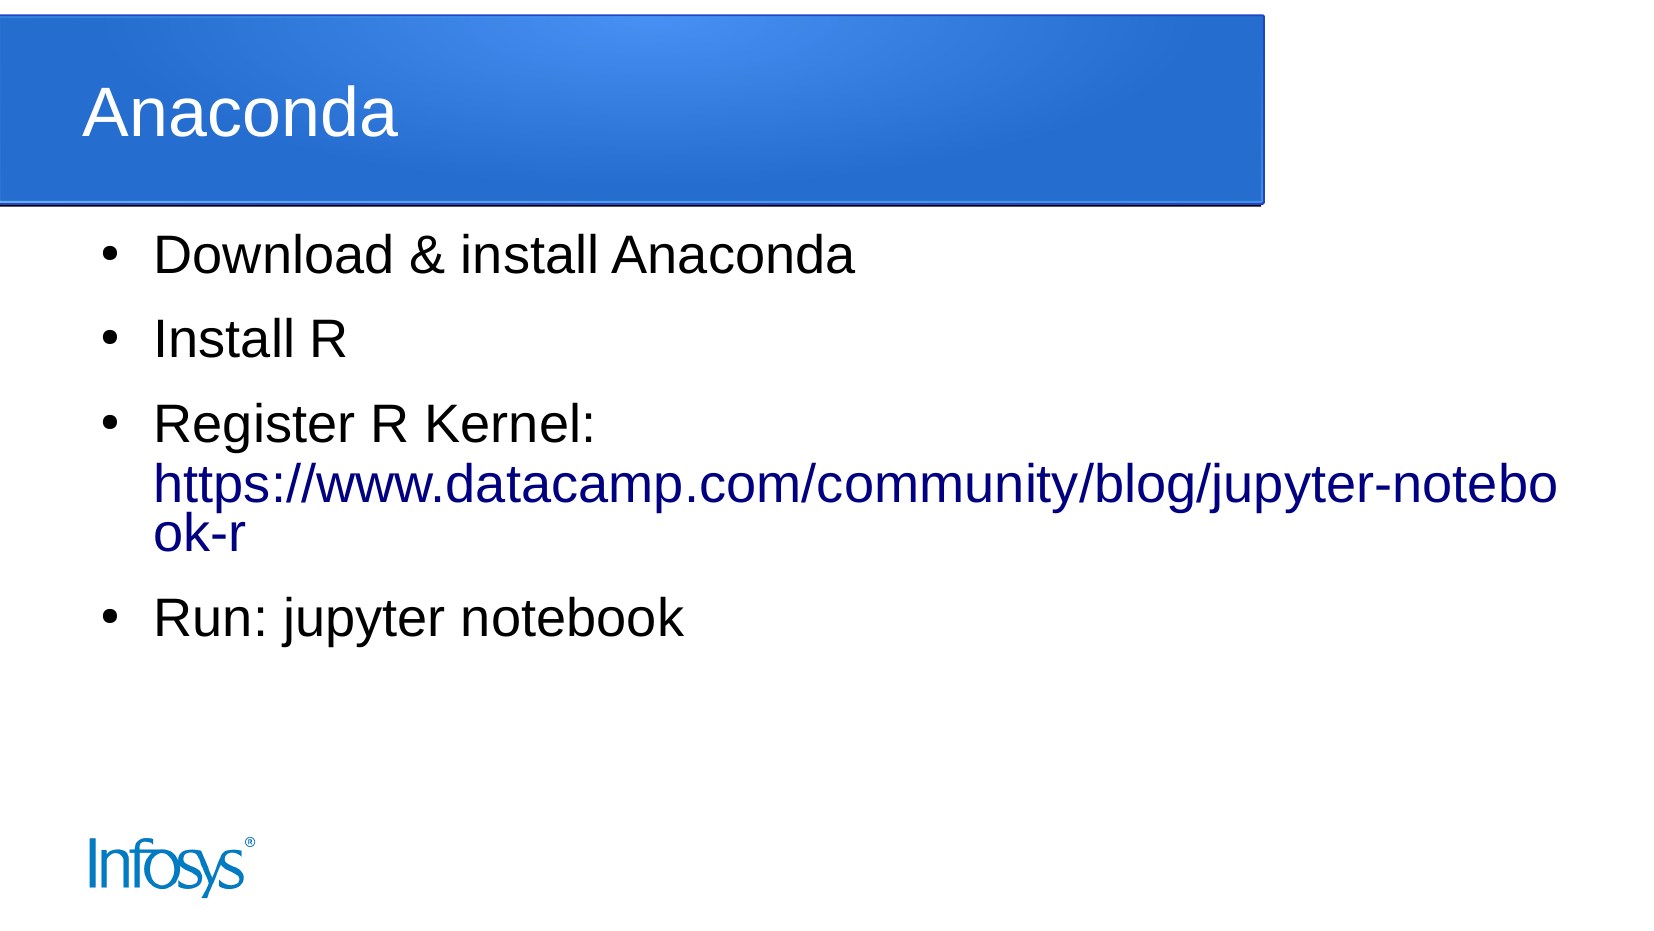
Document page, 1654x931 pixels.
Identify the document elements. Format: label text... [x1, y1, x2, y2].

picture [87, 834, 257, 900]
list Download & install Anaconda Install R Register R Kernel: https://www.datacamp.com/community/blog/jupyter-notebook-r Run: jupyter notebook [82, 224, 1571, 764]
title Anaconda [82, 35, 1235, 189]
